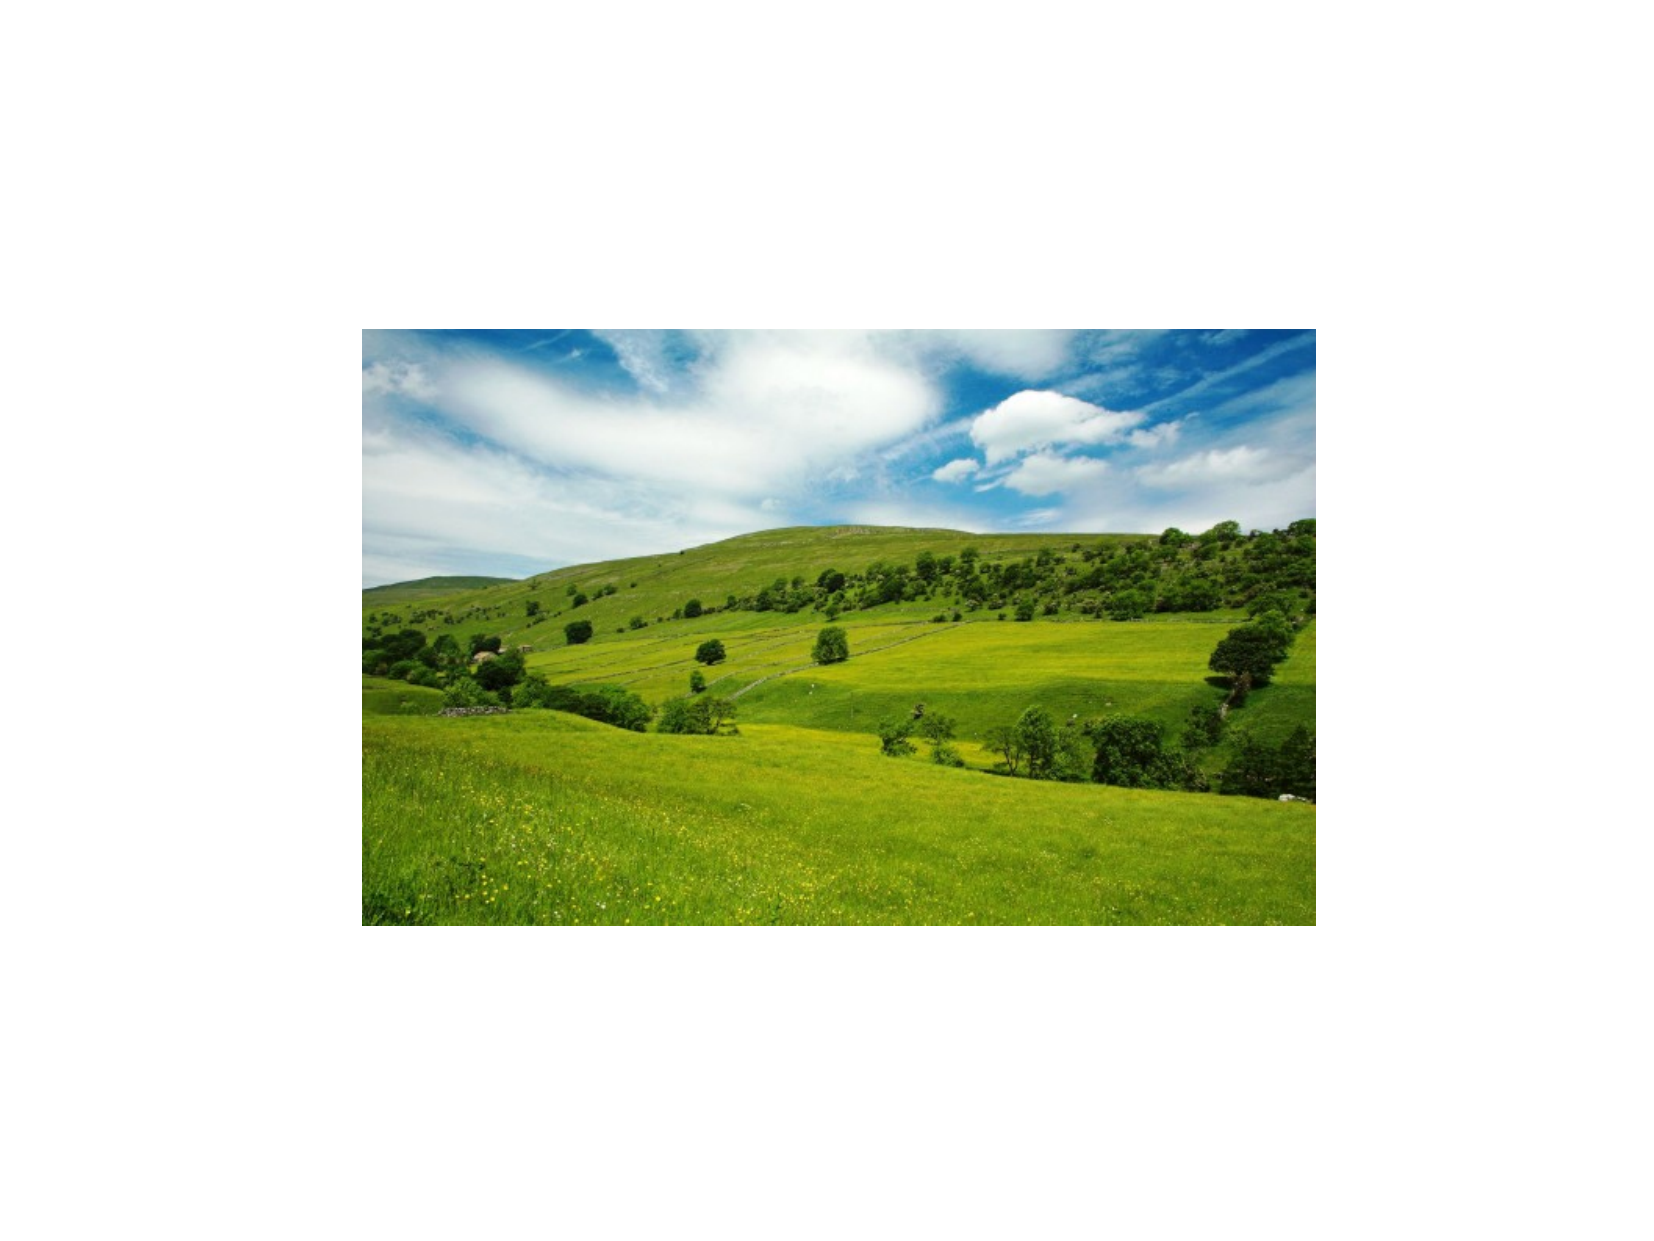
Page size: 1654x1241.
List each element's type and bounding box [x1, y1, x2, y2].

picture [362, 329, 1316, 926]
